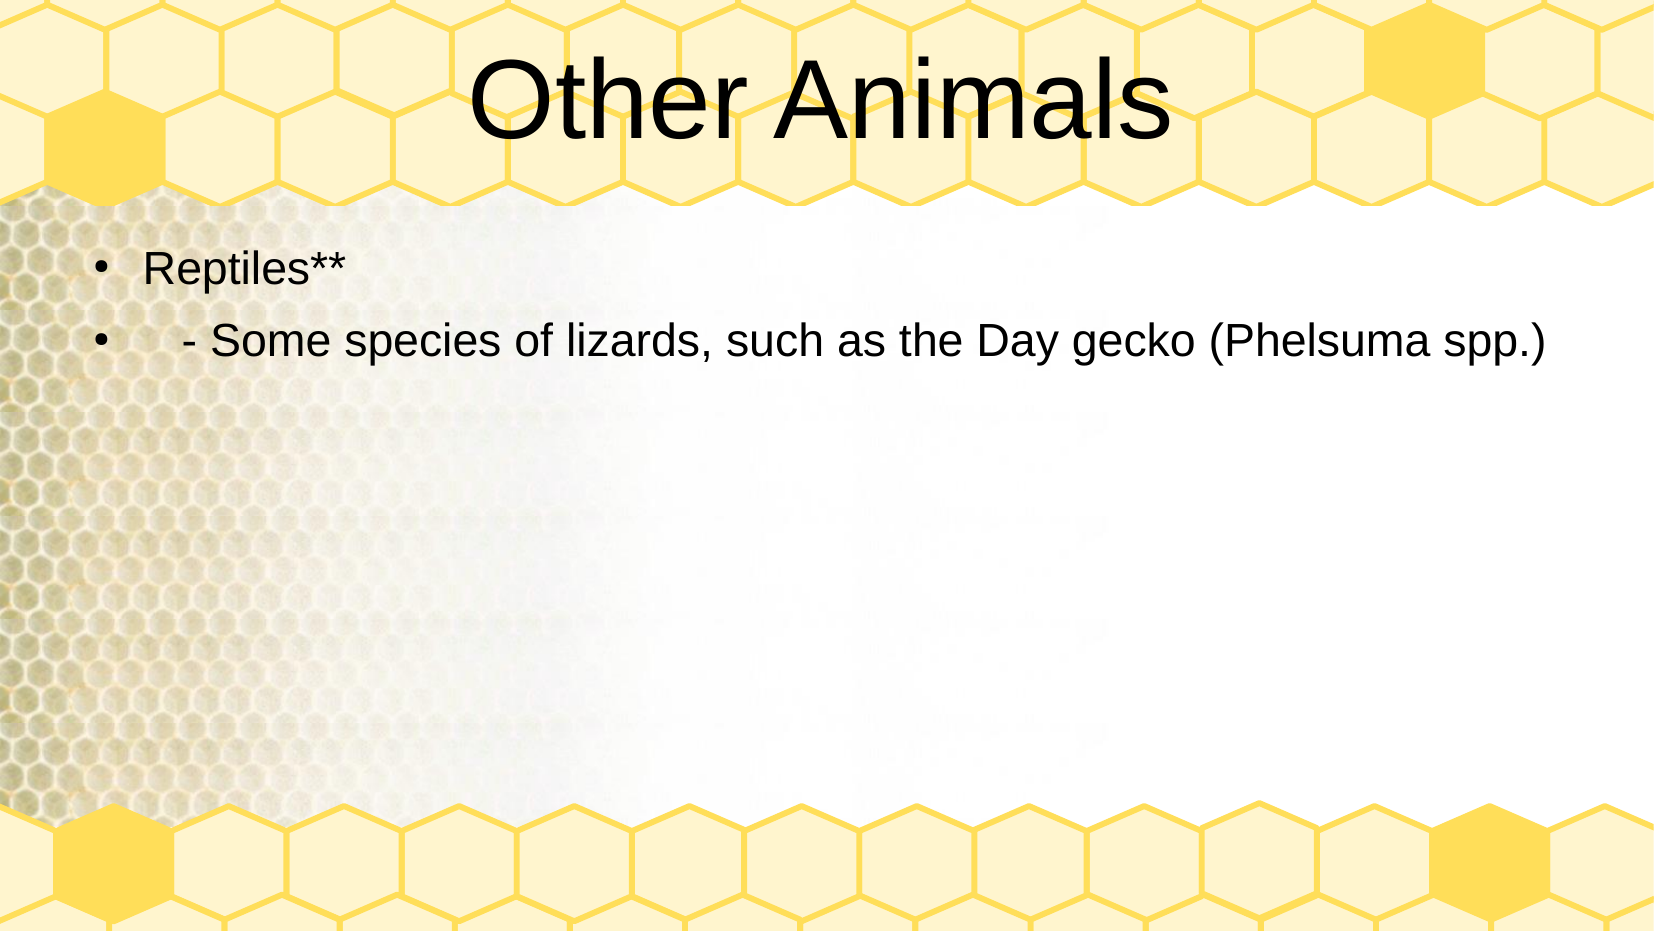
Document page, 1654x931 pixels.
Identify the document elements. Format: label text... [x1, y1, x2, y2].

list Reptiles** - Some species of lizards, such as the Day gecko (Phelsuma spp.) [76, 242, 1565, 384]
text_box [76, 0, 1566, 200]
picture [0, 186, 1654, 827]
